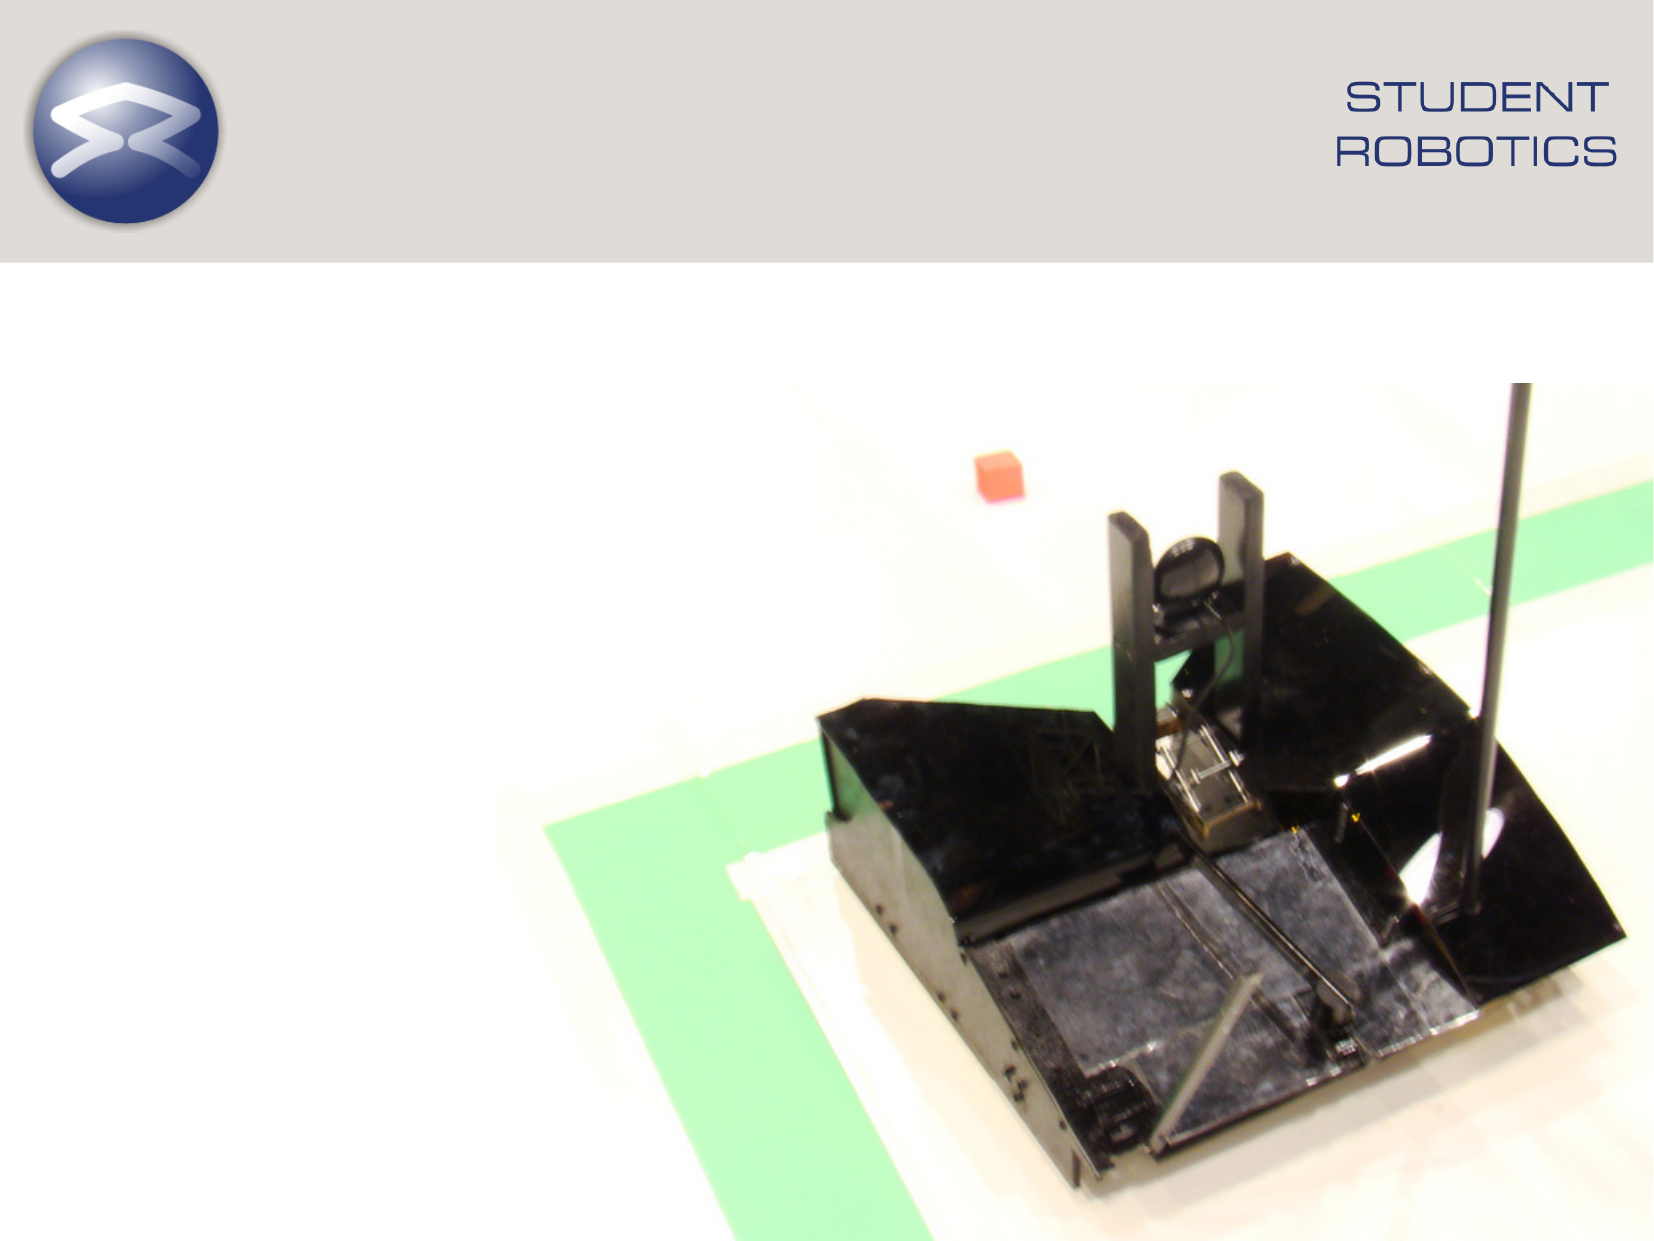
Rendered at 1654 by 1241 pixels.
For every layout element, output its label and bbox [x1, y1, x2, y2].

picture [1332, 68, 1633, 174]
picture [495, 383, 1654, 1241]
picture [9, 19, 245, 245]
